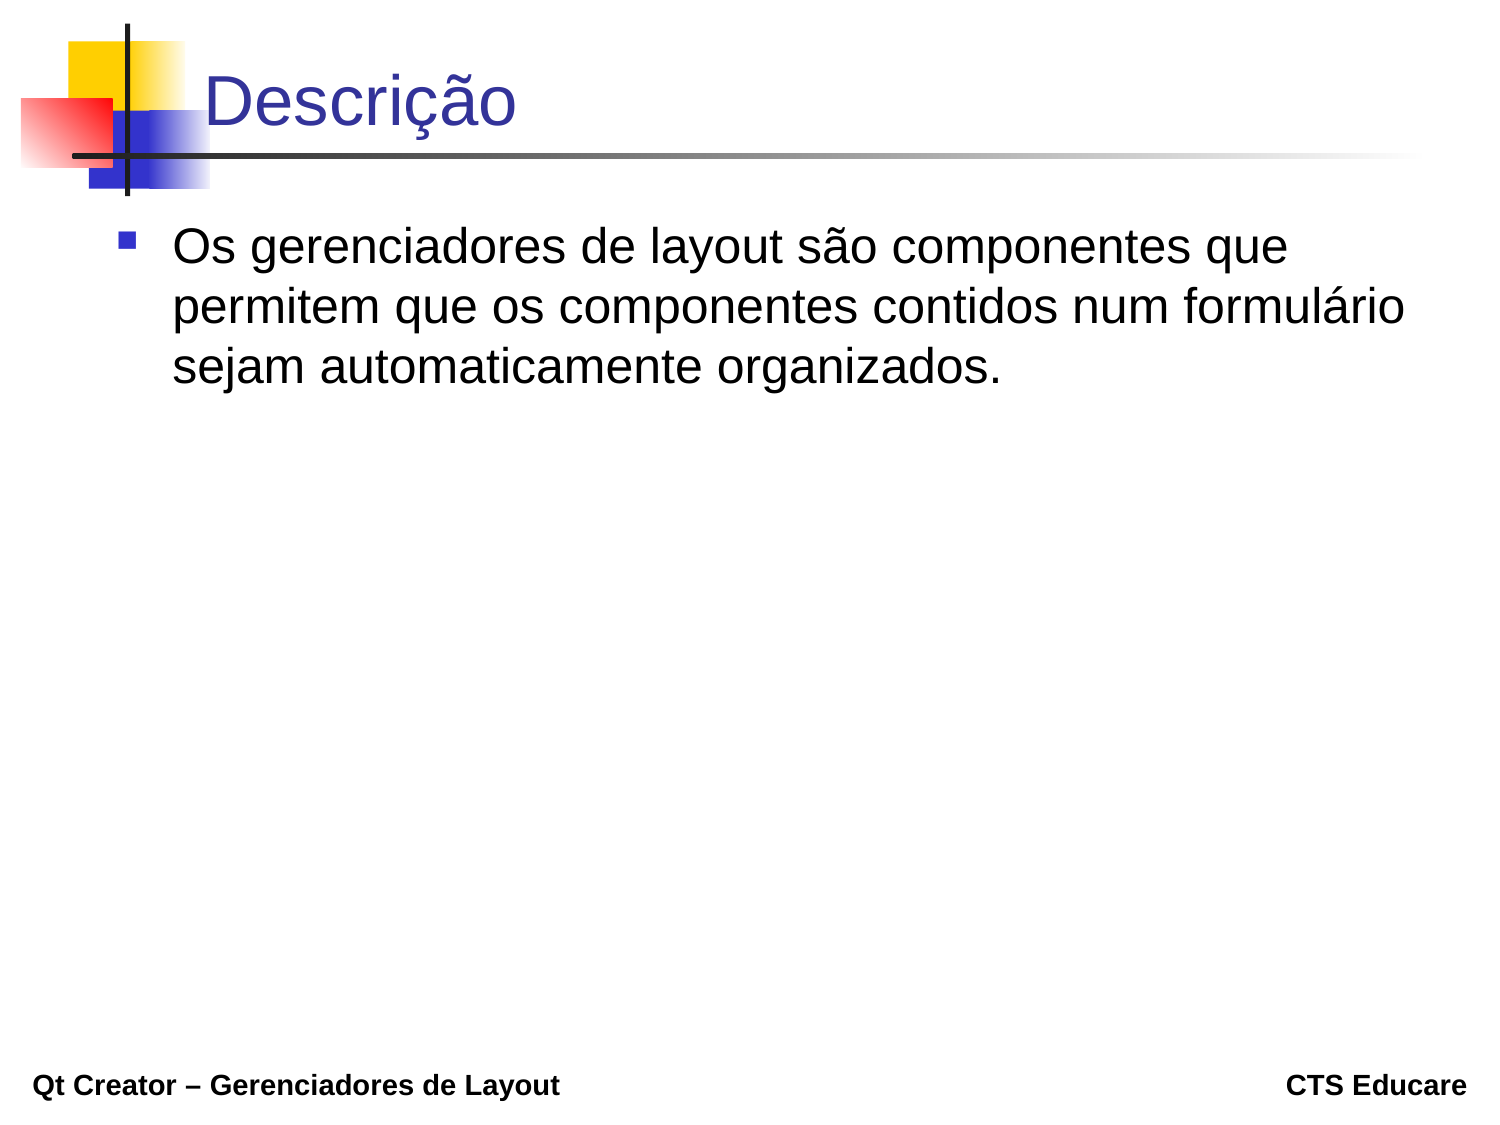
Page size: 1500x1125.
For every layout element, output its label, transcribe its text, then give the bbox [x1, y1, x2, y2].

title Descrição [188, 46, 1468, 149]
list Os gerenciadores de layout são componentes que permitem que os componentes contidos num formulário sejam automaticamente organizados. [100, 206, 1447, 1024]
